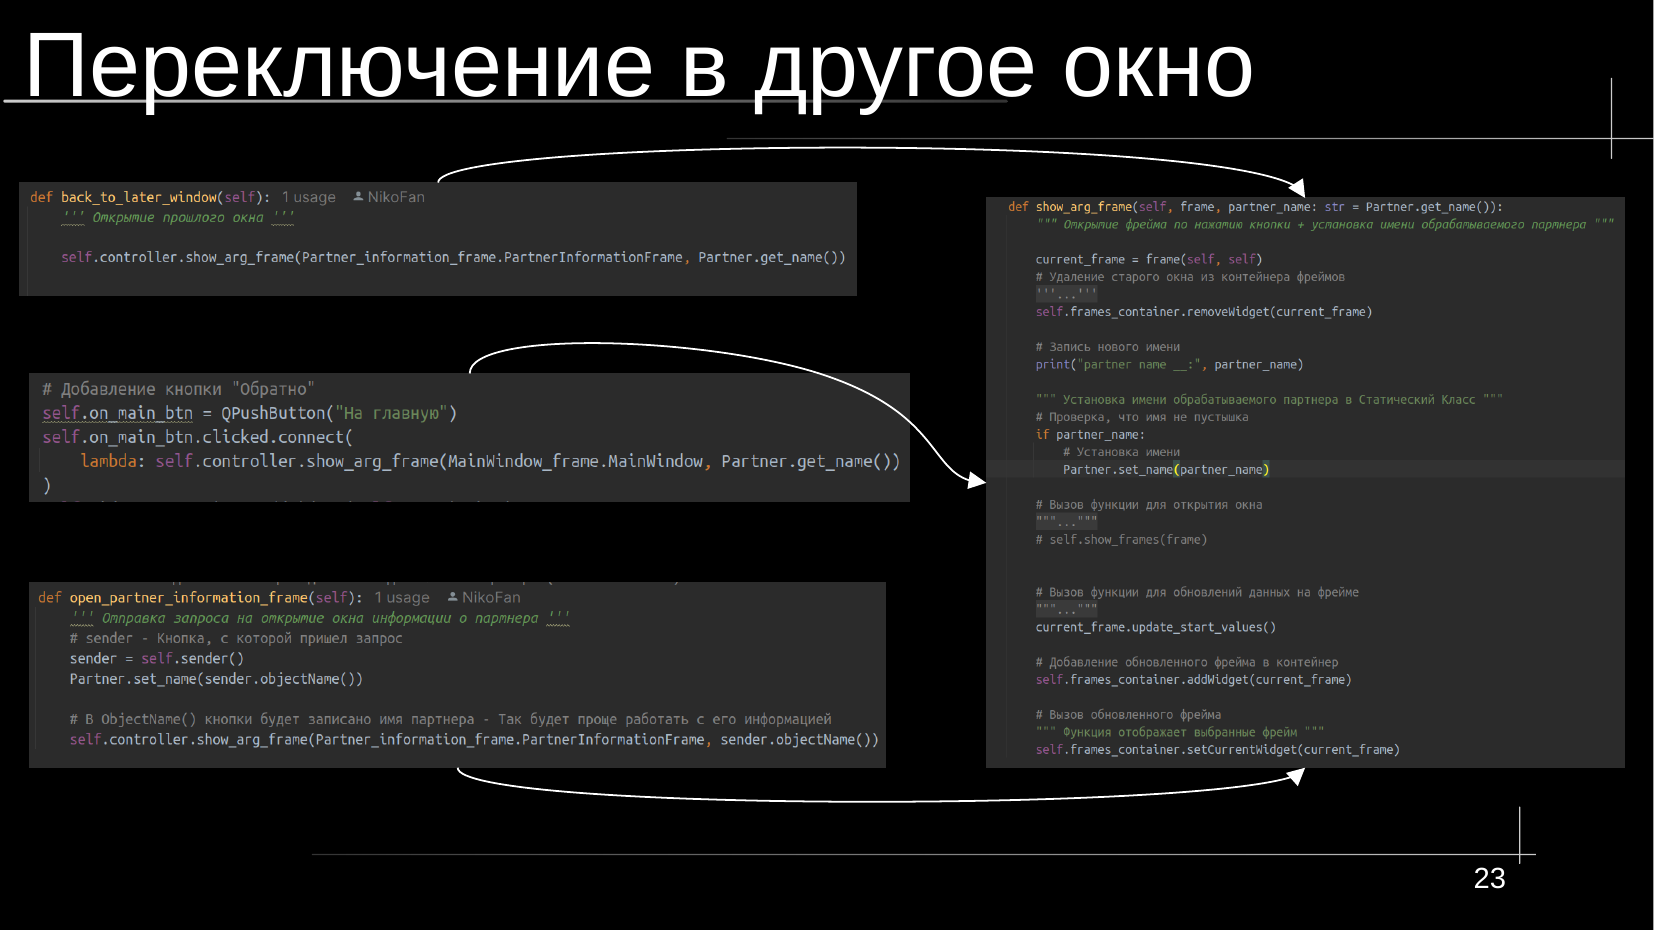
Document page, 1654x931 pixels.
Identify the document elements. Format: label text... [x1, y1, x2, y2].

picture [986, 197, 1625, 768]
picture [19, 182, 857, 296]
picture [29, 373, 910, 502]
picture [824, 373, 910, 420]
picture [29, 582, 886, 768]
title Переключение в другое окно [23, 11, 1589, 119]
